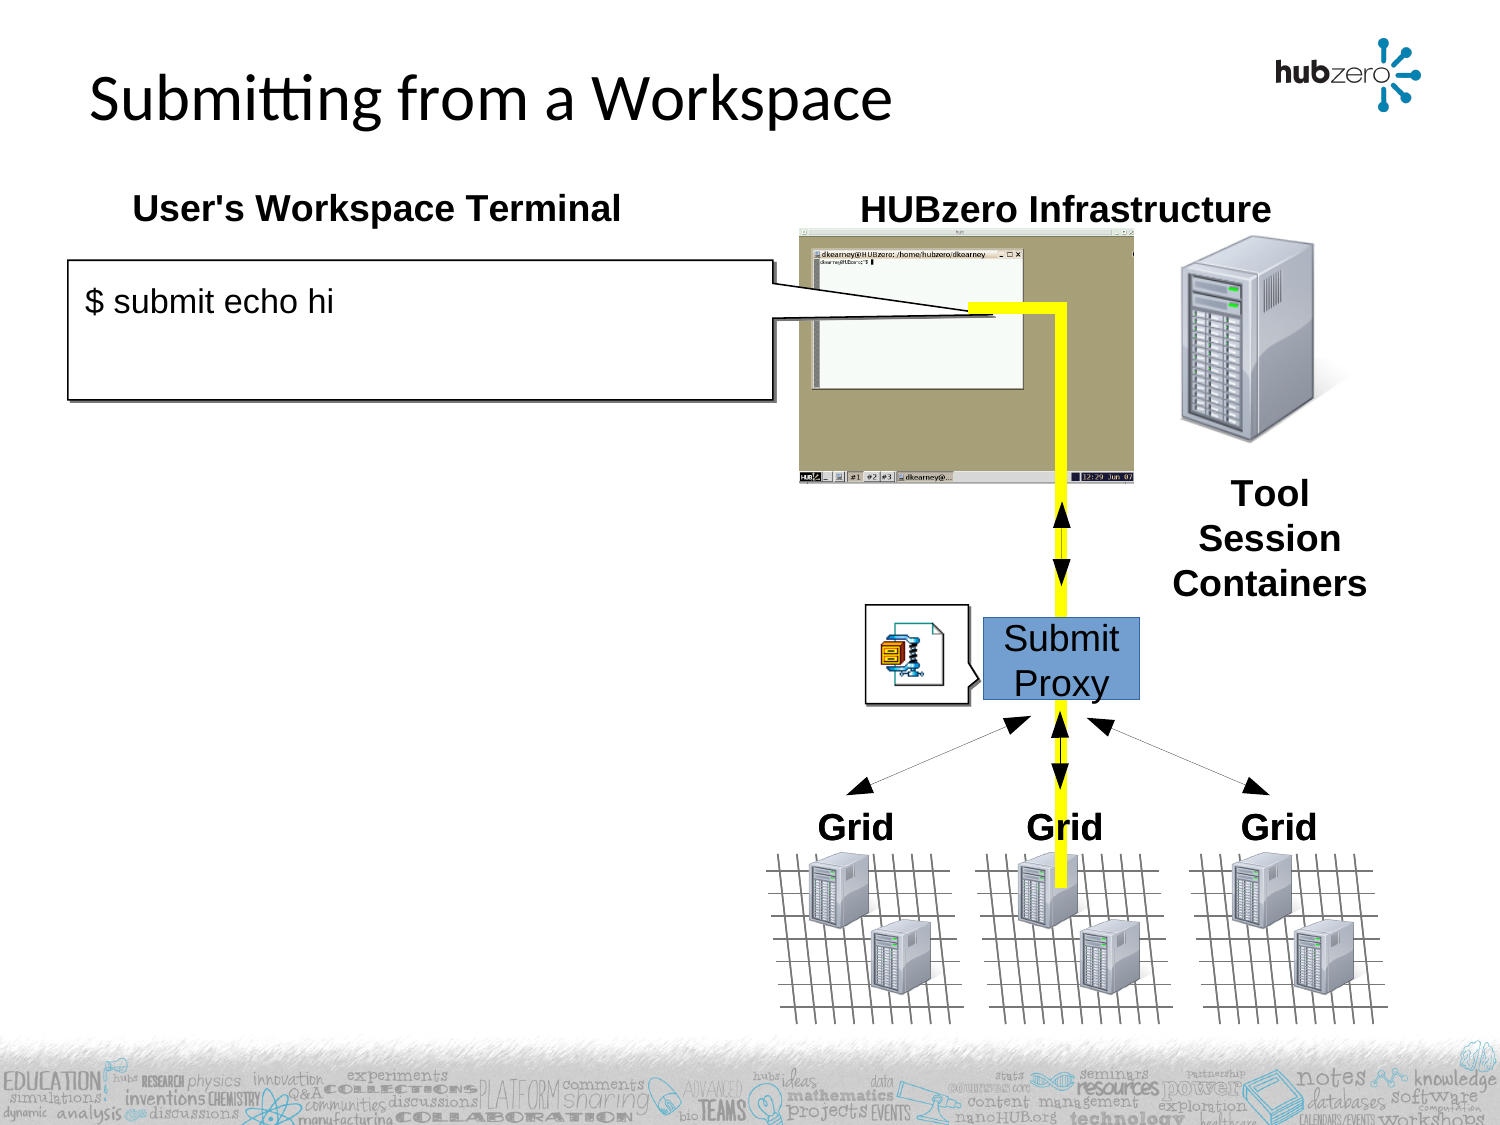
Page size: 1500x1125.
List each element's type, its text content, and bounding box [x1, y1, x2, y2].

text_box Grid [1011, 795, 1119, 856]
text_box Grid [802, 795, 910, 856]
text_box [67, 260, 773, 400]
text_box $ submit echo hi [70, 272, 774, 410]
picture [1006, 849, 1164, 998]
picture [0, 1034, 1500, 1125]
text_box Tool Session Containers [1157, 461, 1395, 612]
picture [799, 314, 1055, 484]
text_box Submit Proxy [983, 617, 1140, 700]
picture [797, 849, 955, 998]
text_box [865, 604, 979, 704]
picture [1220, 849, 1378, 998]
picture [799, 228, 1134, 484]
picture [1156, 228, 1367, 451]
text_box HUBzero Infrastructure [845, 177, 1288, 238]
text_box User's Workspace Terminal [117, 176, 634, 237]
picture [873, 615, 951, 694]
text_box [774, 283, 994, 319]
picture [1272, 35, 1424, 44]
title Submitting from a Workspace [75, 44, 1425, 144]
text_box Grid [1225, 795, 1333, 856]
